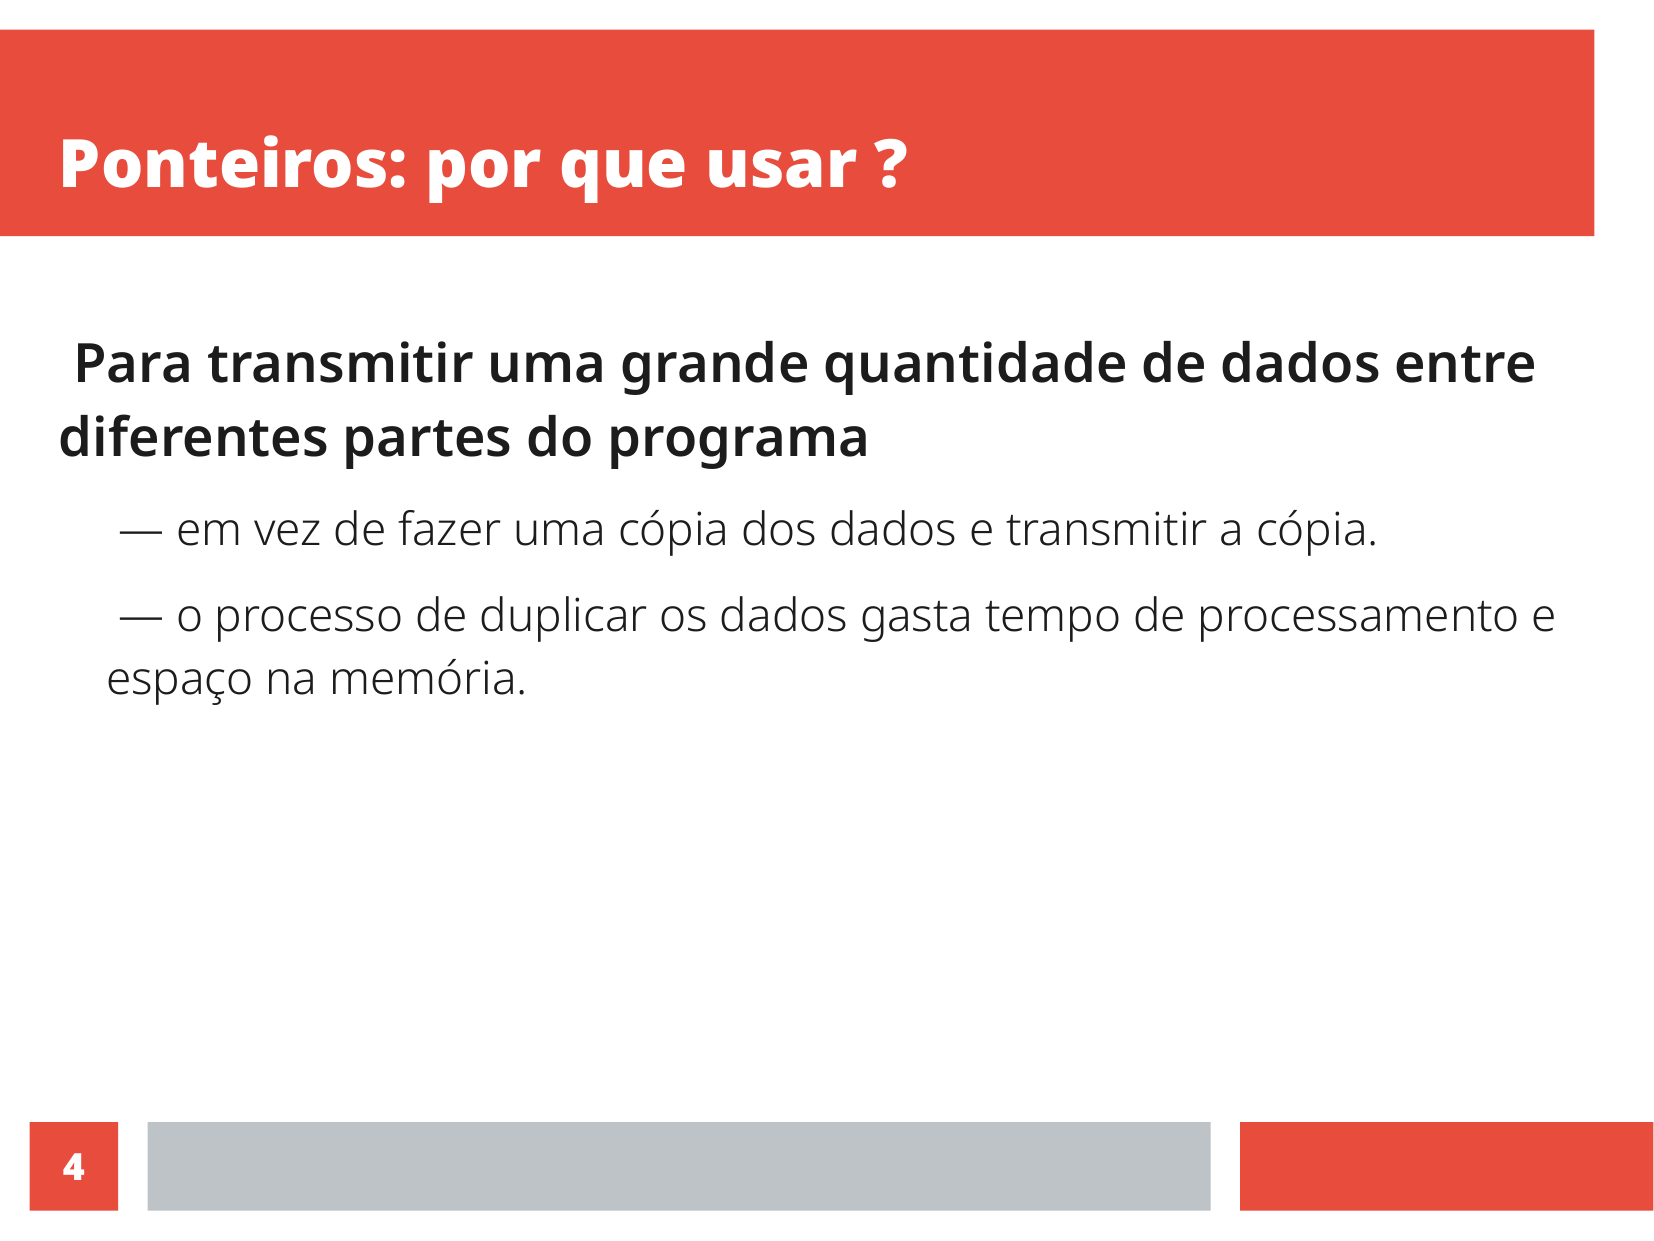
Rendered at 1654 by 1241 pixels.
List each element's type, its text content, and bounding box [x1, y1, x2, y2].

title Ponteiros: por que usar ? [59, 59, 1595, 207]
list Para transmitir uma grande quantidade de dados entre diferentes partes do programa — em vez de fazer uma cópia dos dados e transmitir a cópia. — o processo de duplicar os dados gasta tempo de processamento e espaço na memória. [59, 324, 1565, 1093]
